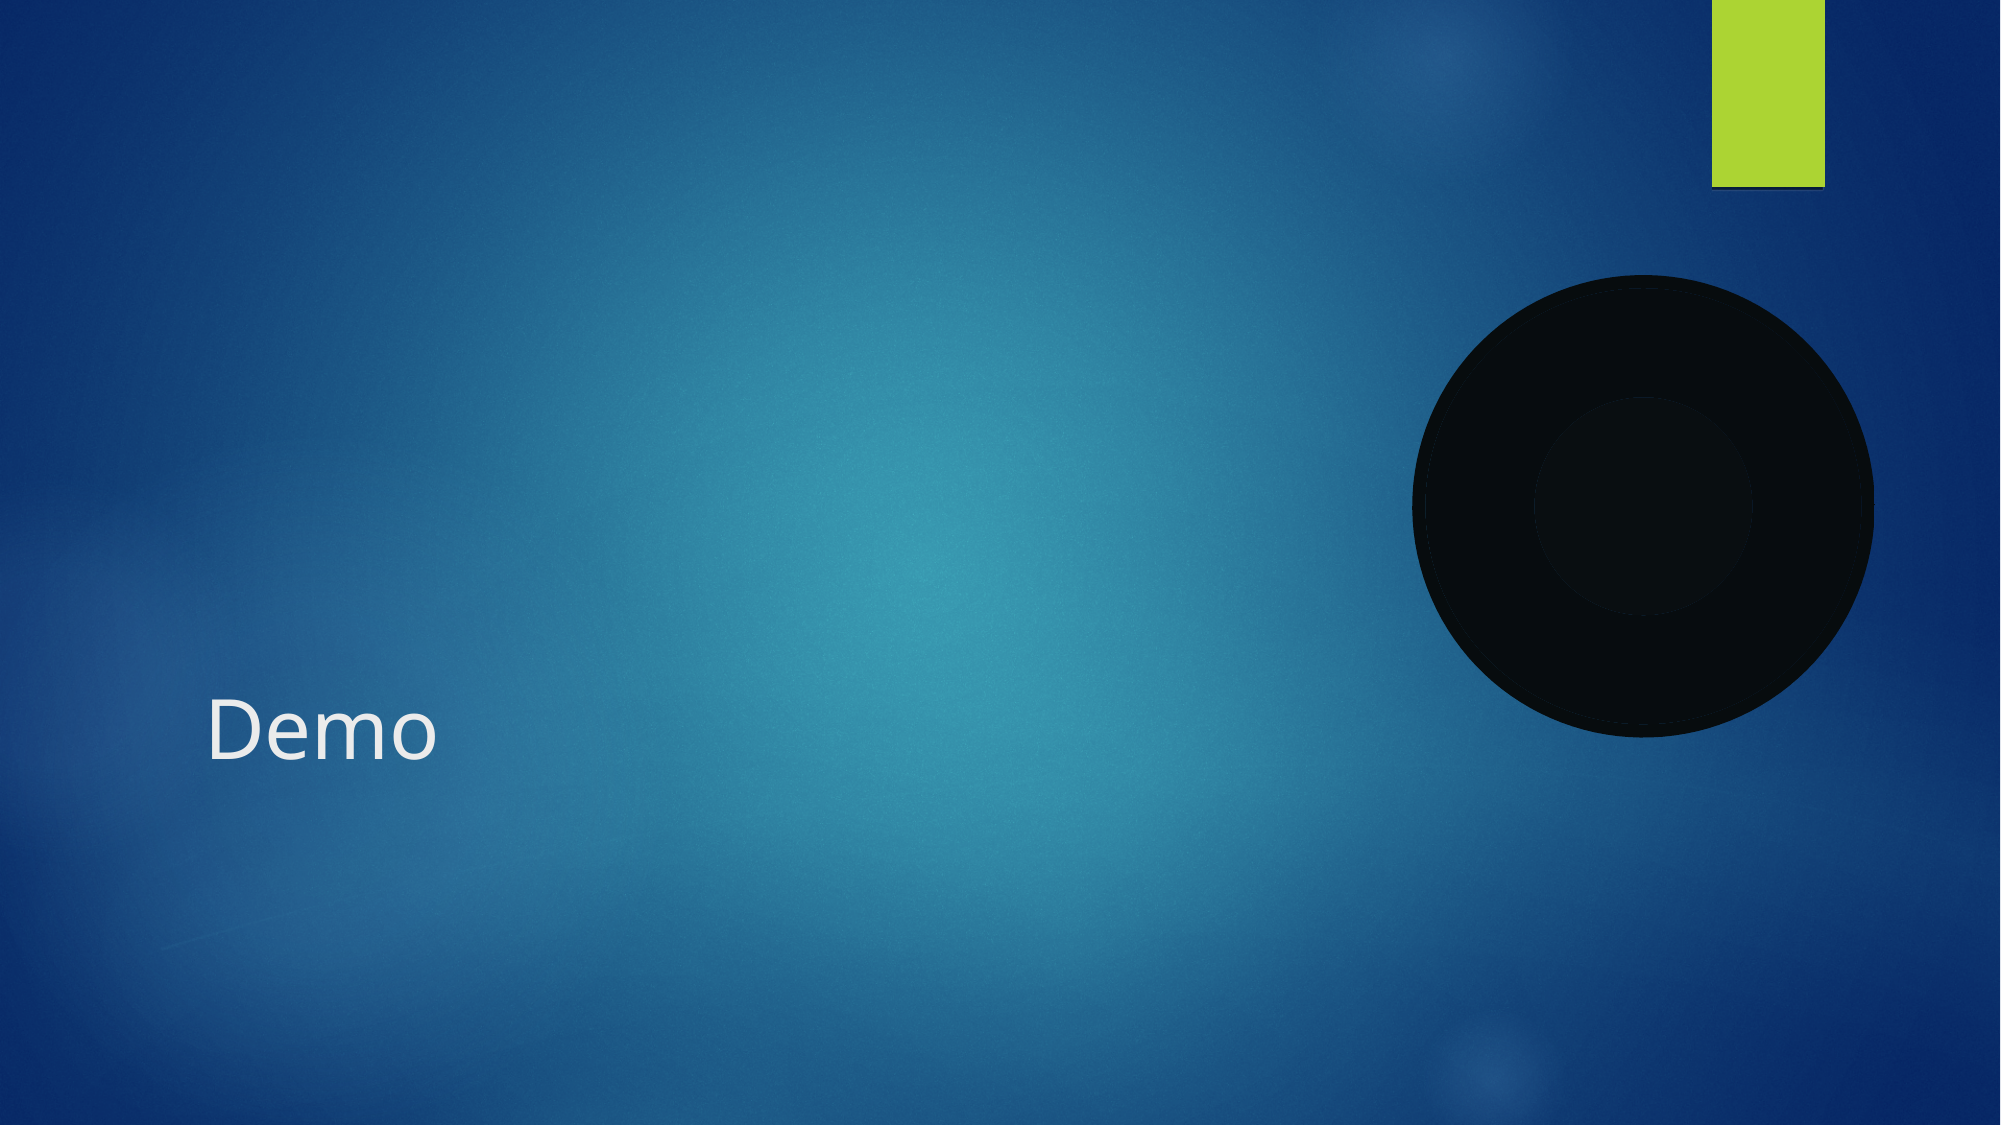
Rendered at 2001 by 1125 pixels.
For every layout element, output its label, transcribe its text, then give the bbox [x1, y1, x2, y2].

title Demo [189, 469, 1638, 784]
